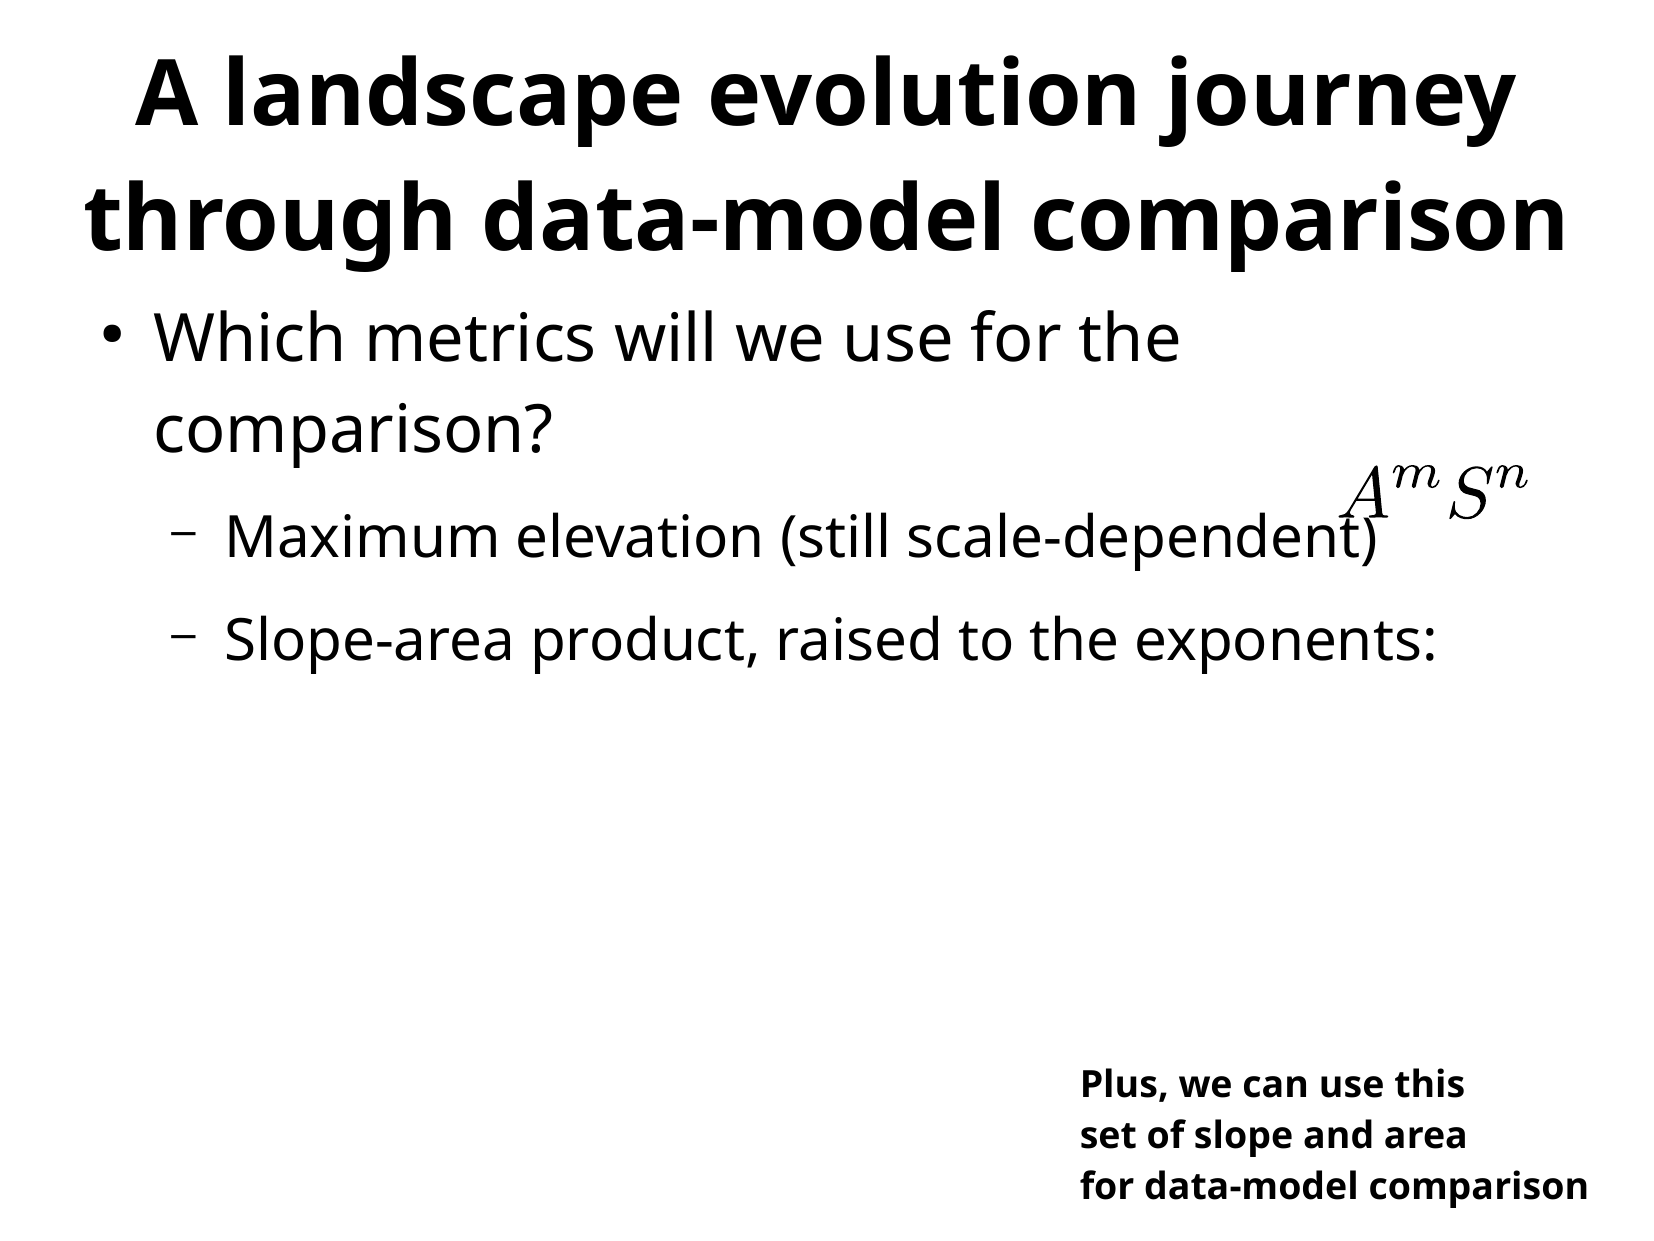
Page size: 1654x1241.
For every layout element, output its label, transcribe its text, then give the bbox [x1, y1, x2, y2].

text_box Plus, we can use this set of slope and area for data-model comparison [1065, 1050, 1557, 1179]
list Which metrics will we use for the comparison? Maximum elevation (still scale-dependent) Slope-area product, raised to the exponents: [82, 290, 1571, 1010]
title A landscape evolution journey through data-model comparison [82, 49, 1571, 257]
text_box [1336, 465, 1531, 520]
